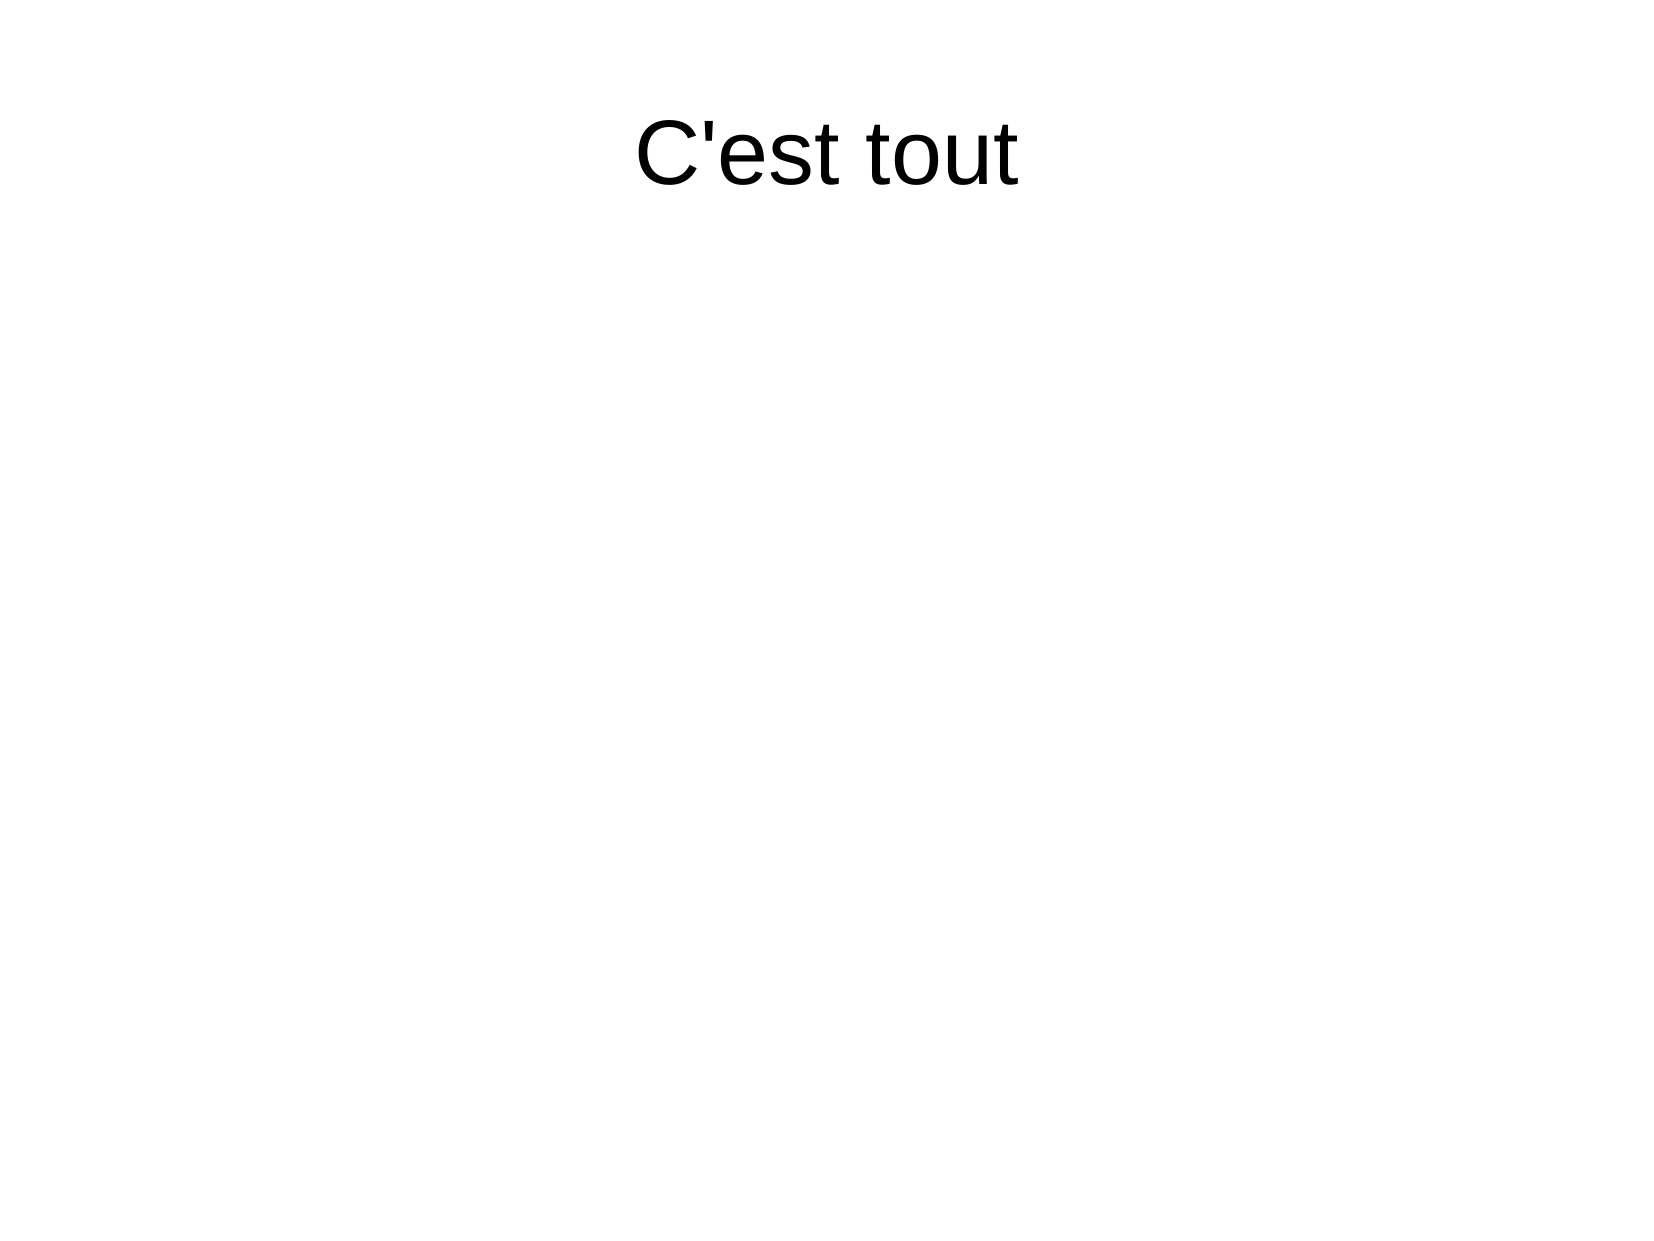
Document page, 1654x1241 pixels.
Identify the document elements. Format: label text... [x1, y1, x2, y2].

title C'est tout [82, 49, 1571, 257]
